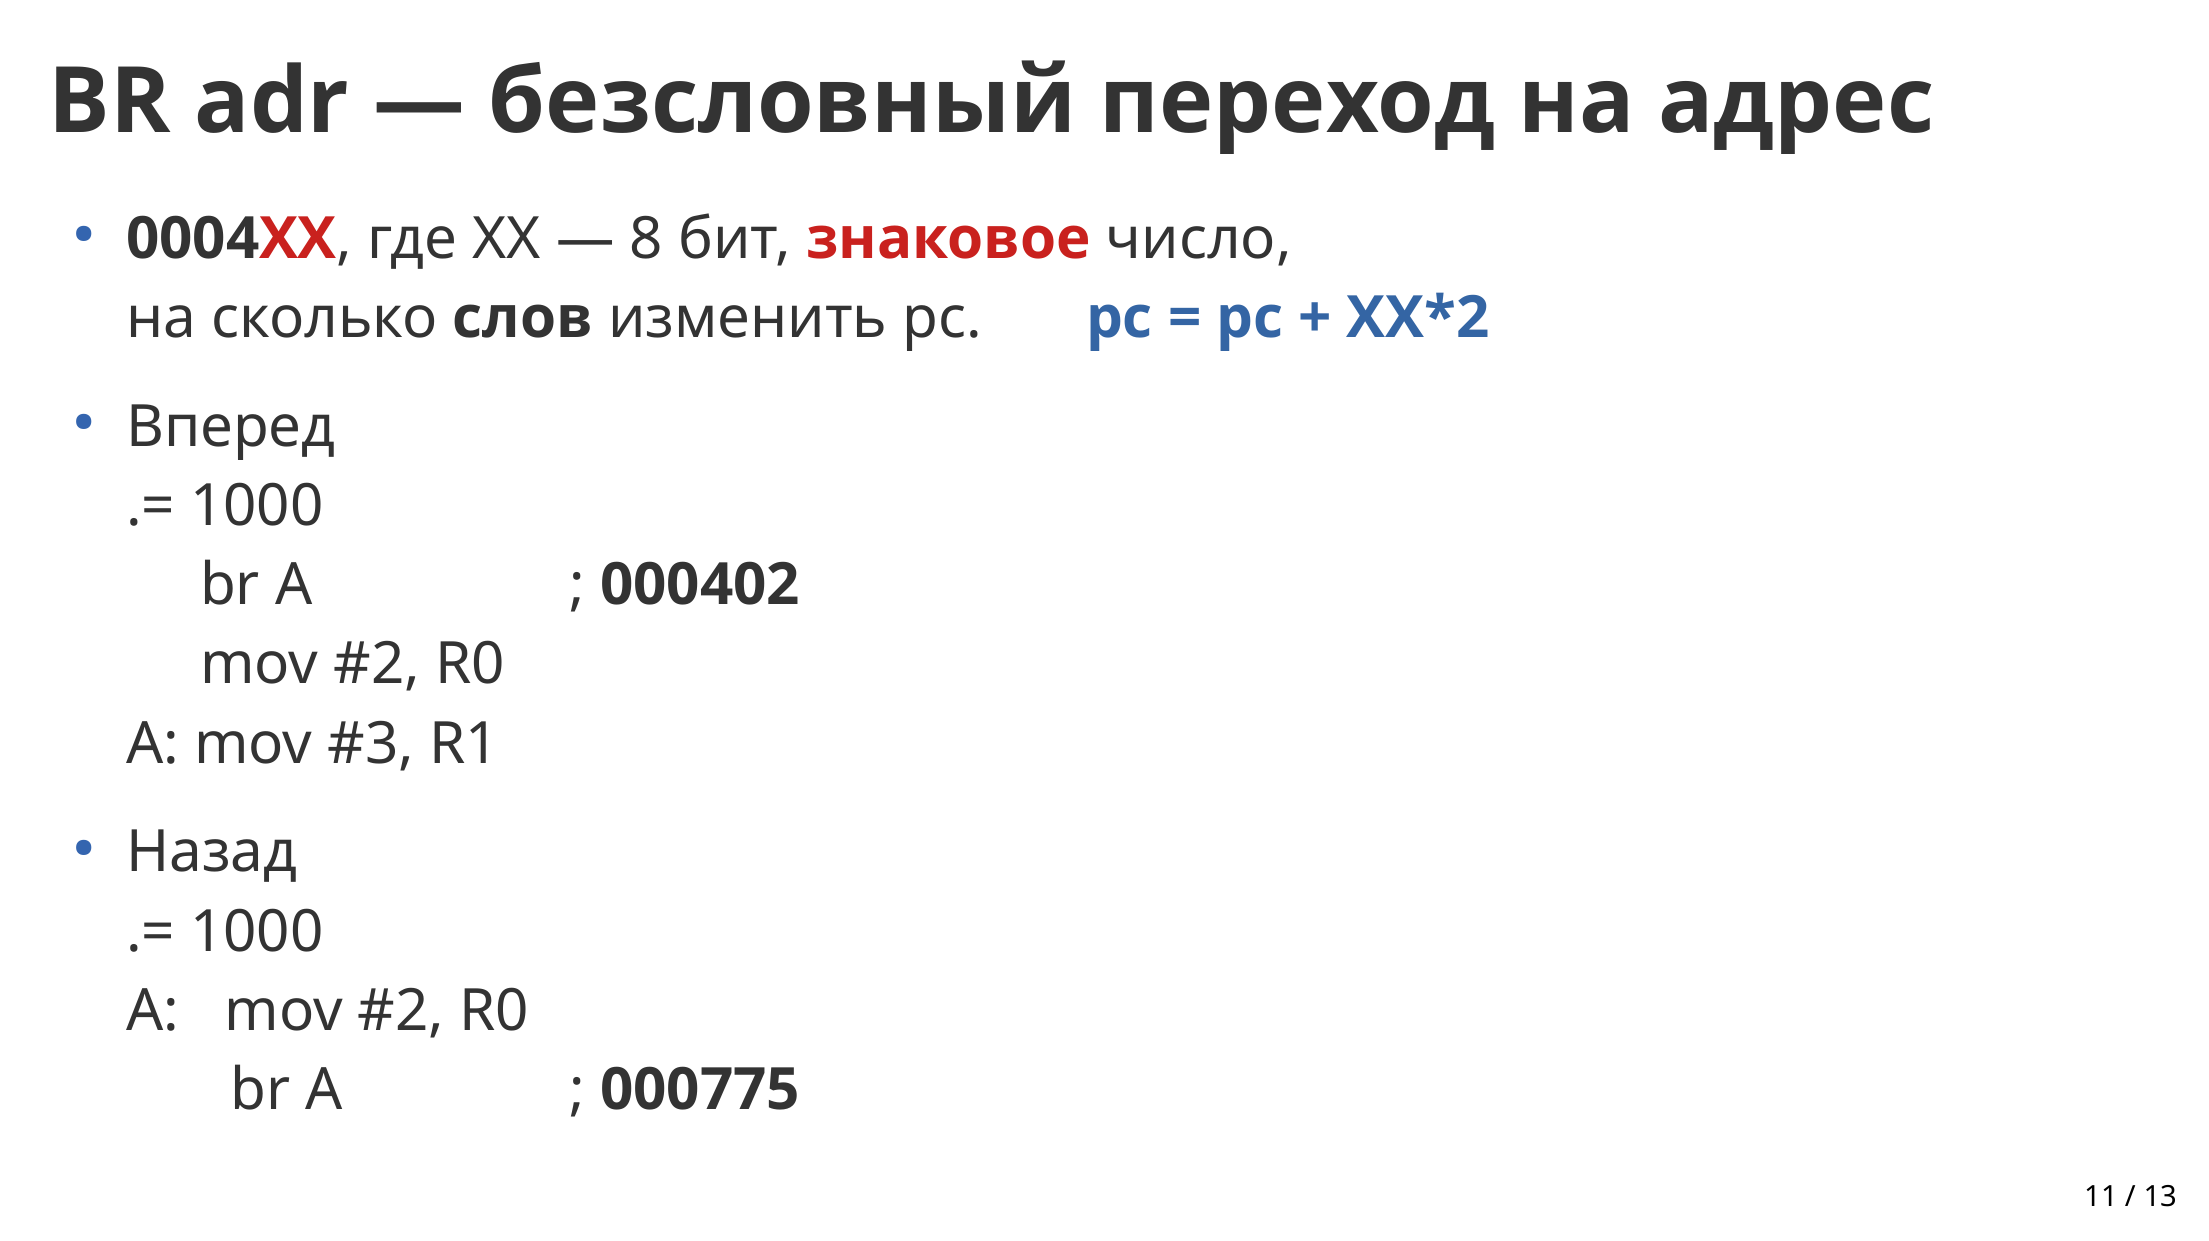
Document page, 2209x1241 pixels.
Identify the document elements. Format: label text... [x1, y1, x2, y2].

list 0004XX, где ХХ — 8 бит, знаковое число, на сколько слов изменить pc. pc = pc + XX*2 Вперед .= 1000 br A ; 000402 mov #2, R0 A: mov #3, R1 Назад .= 1000 A: mov #2, R0 br A ; 000775 [55, 195, 1690, 1177]
title BR adr — безсловный переход на адрес [48, 34, 2174, 160]
